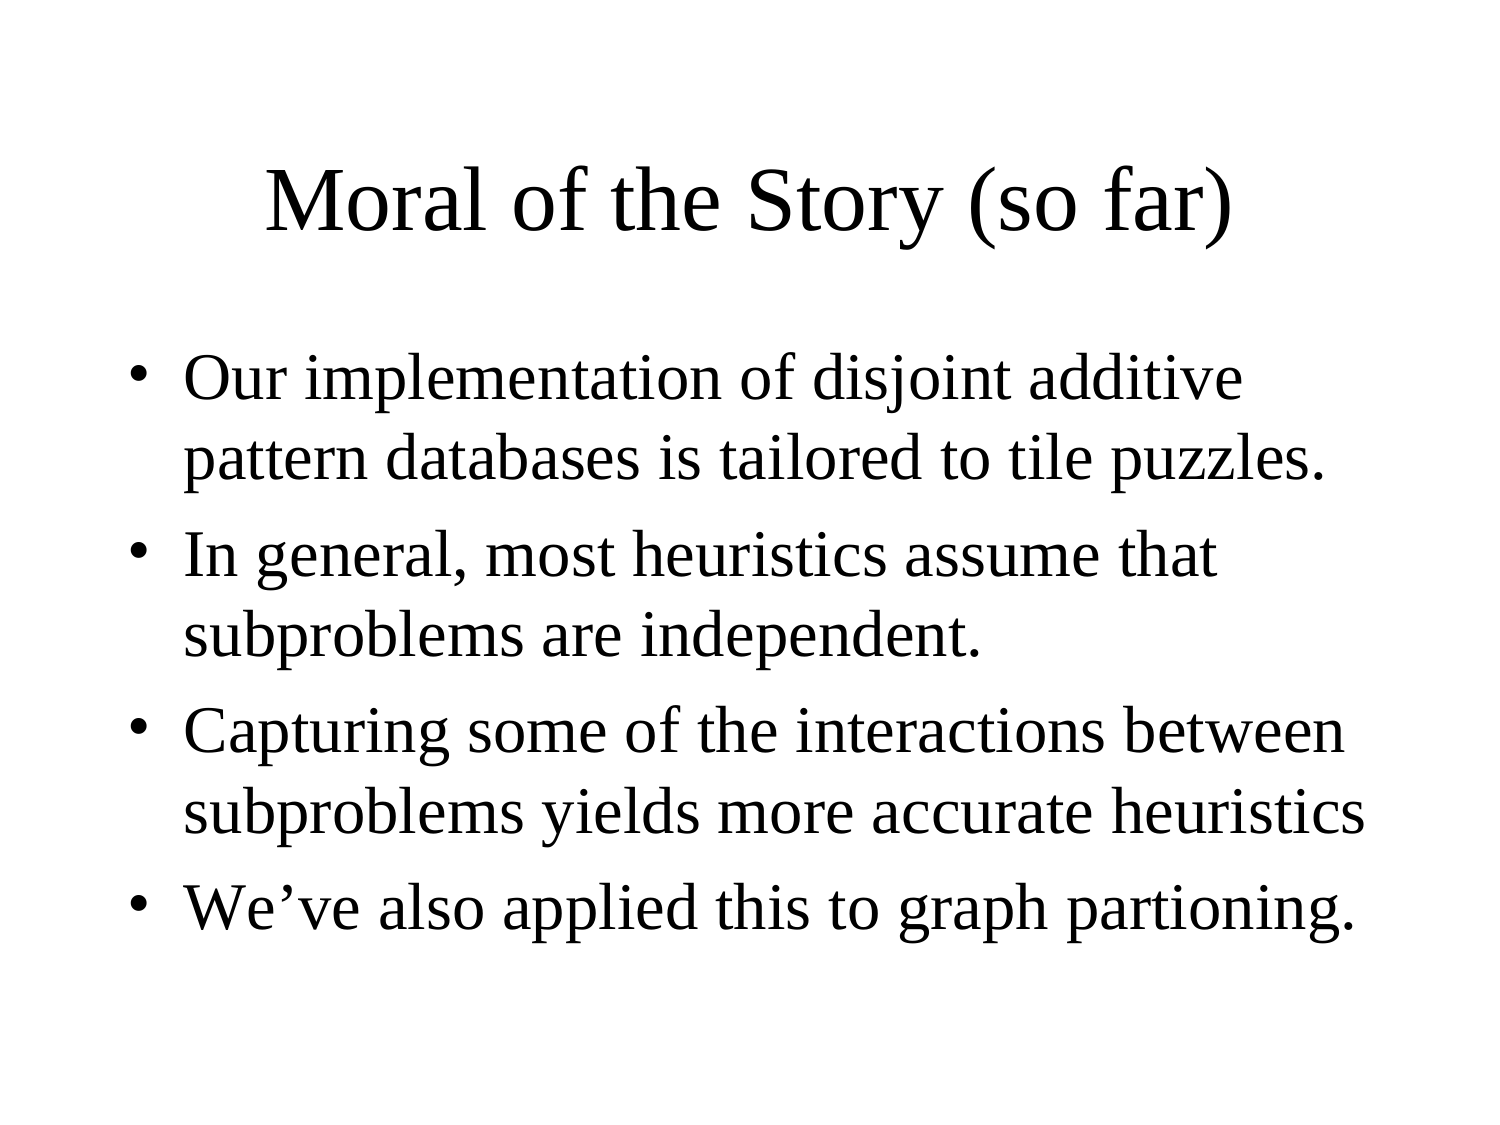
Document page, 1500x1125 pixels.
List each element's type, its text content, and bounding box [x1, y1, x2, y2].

title Moral of the Story (so far) [112, 99, 1388, 288]
list Our implementation of disjoint additive pattern databases is tailored to tile puzzles. In general, most heuristics assume that subproblems are independent. Capturing some of the interactions between subproblems yields more accurate heuristics We’ve also applied this to graph partioning. [112, 324, 1388, 1000]
